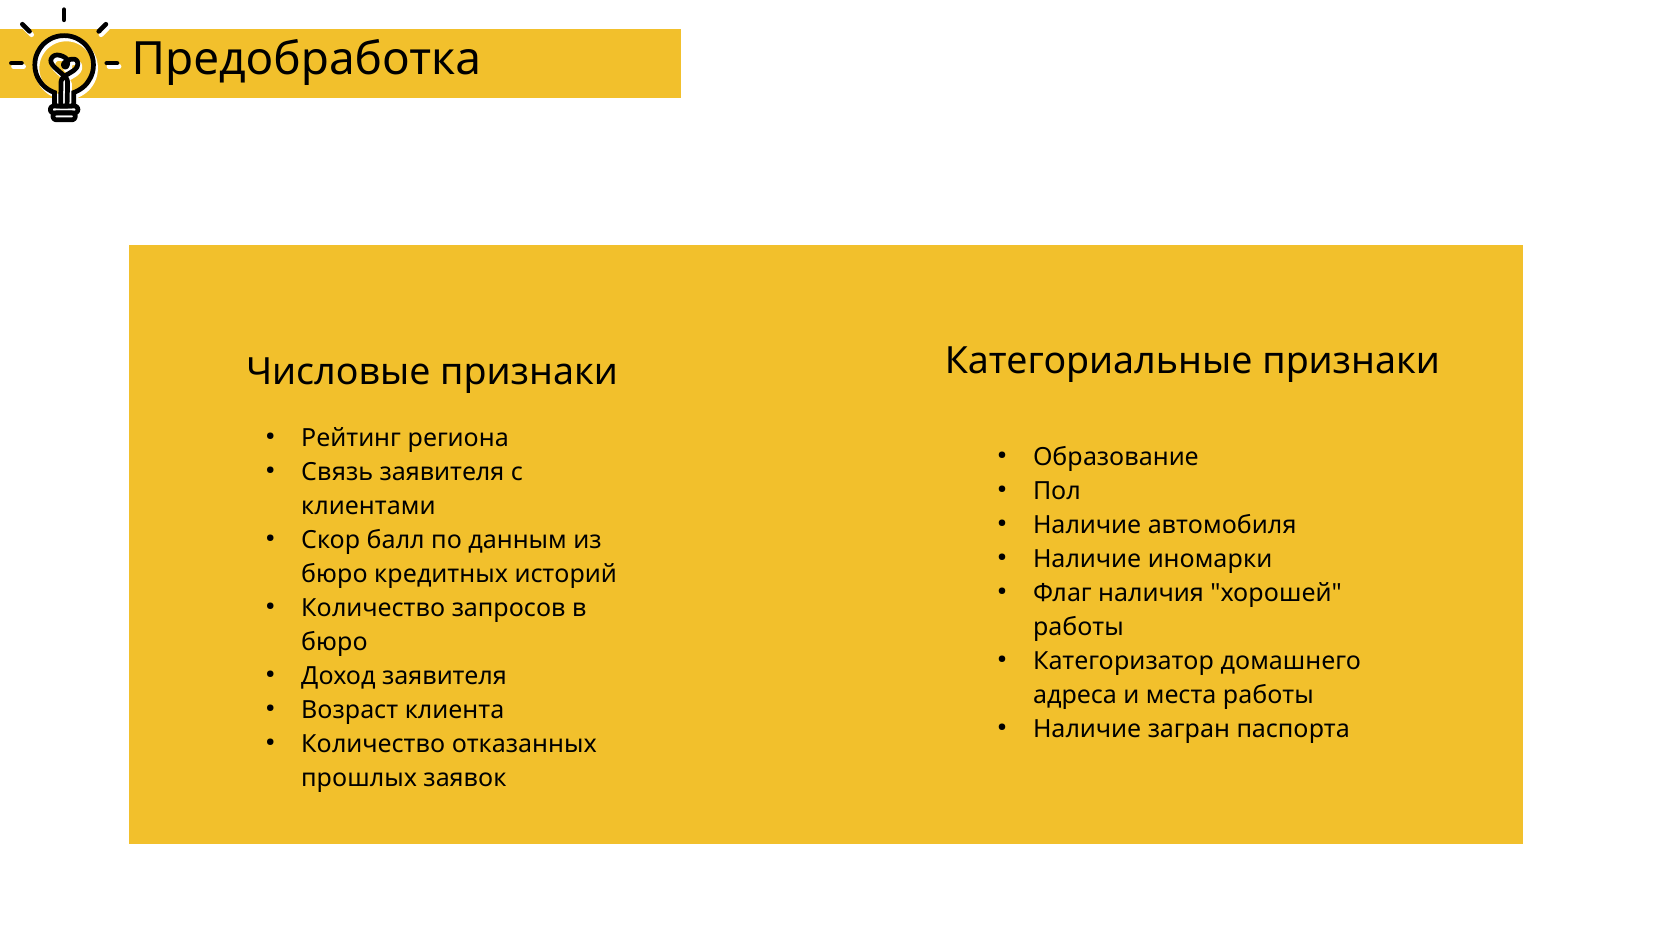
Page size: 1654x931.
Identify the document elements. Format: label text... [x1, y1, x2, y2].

title Числовые признаки [246, 348, 798, 392]
title Предобработка [131, 16, 578, 97]
text_box Рейтинг региона Связь заявителя с клиентами Скор балл по данным из бюро кредитных историй Количество запросов в бюро Доход заявителя Возраст клиента Количество отказанных прошлых заявок [265, 445, 656, 768]
title Категориальные признаки [944, 324, 1477, 394]
text_box Образование Пол Наличие автомобиля Наличие иномарки Флаг наличия "хорошей" работы Категоризатор домашнего адреса и места работы Наличие загран паспорта [997, 445, 1388, 739]
